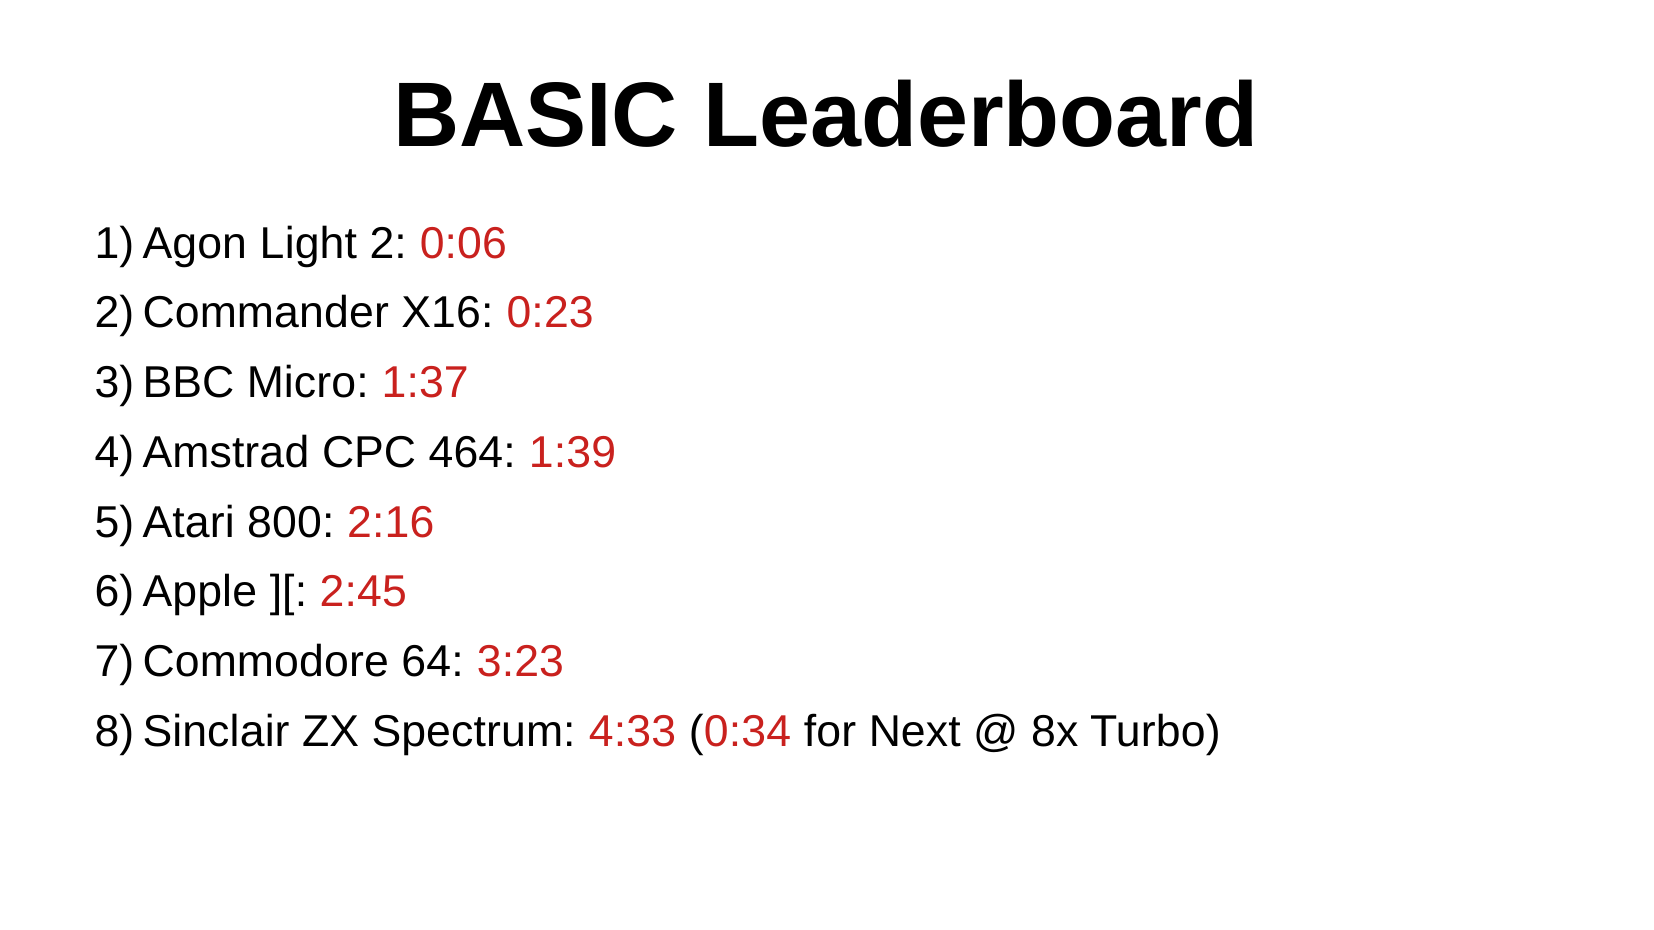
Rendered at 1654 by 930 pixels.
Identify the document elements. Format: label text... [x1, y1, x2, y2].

title BASIC Leaderboard [82, 37, 1571, 193]
list Agon Light 2: 0:06 Commander X16: 0:23 BBC Micro: 1:37 Amstrad CPC 464: 1:39 Atari 800: 2:16 Apple ][: 2:45 Commodore 64: 3:23 Sinclair ZX Spectrum: 4:33 (0:34 for Next @ 8x Turbo) [82, 217, 1571, 757]
